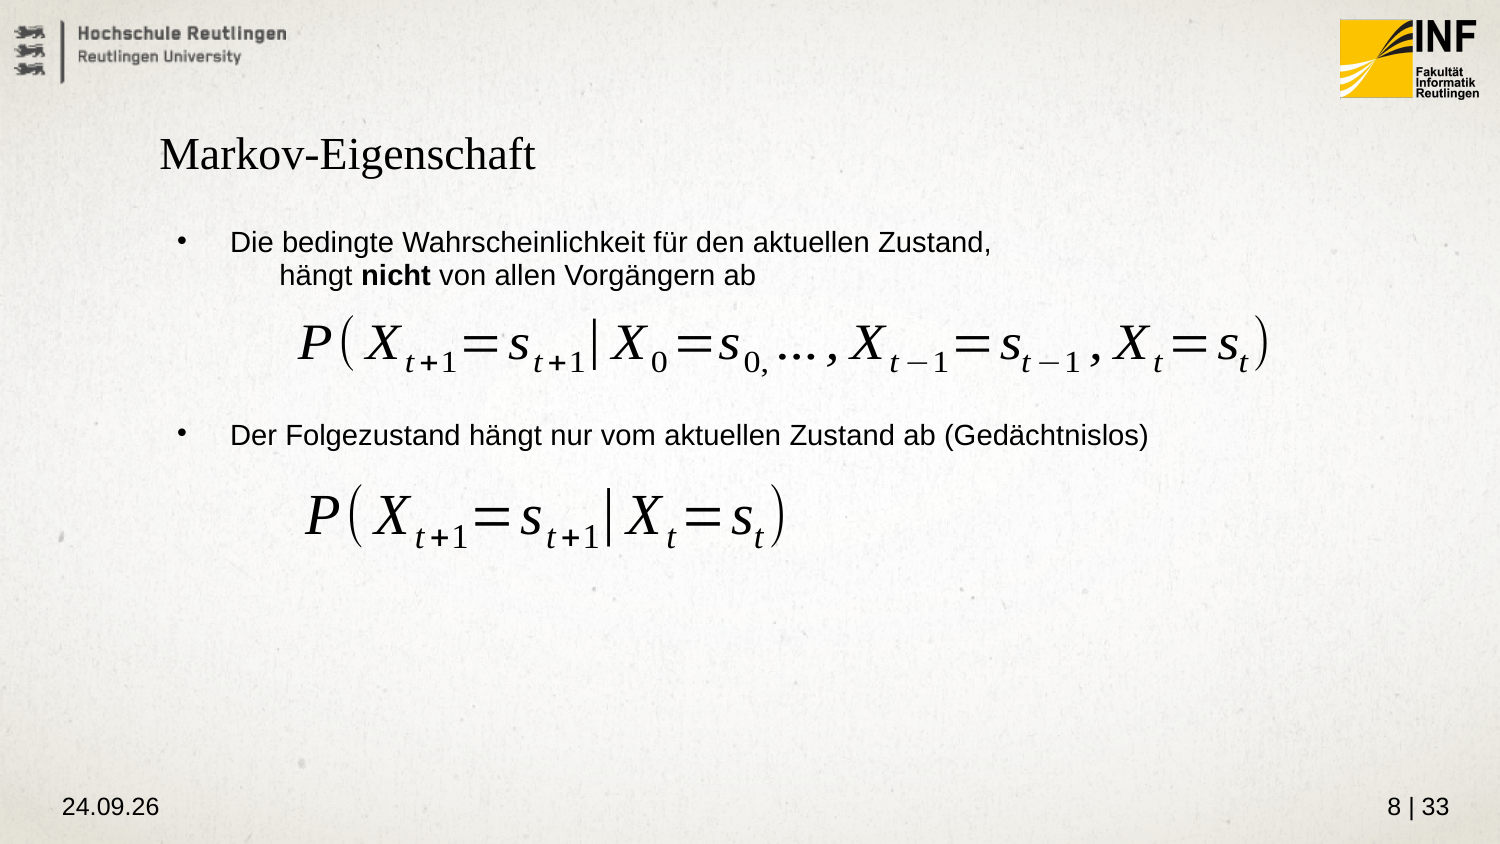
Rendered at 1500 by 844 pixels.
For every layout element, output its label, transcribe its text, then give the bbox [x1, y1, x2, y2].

chart [287, 479, 804, 556]
title Markov-Eigenschaft [159, 118, 1341, 188]
chart [280, 311, 1288, 378]
list Die bedingte Wahrscheinlichkeit für den aktuellen Zustand, hängt nicht von allen Vorgängern ab Der Folgezustand hängt nur vom aktuellen Zustand ab (Gedächtnislos) [159, 224, 1341, 732]
picture [0, 0, 1500, 844]
